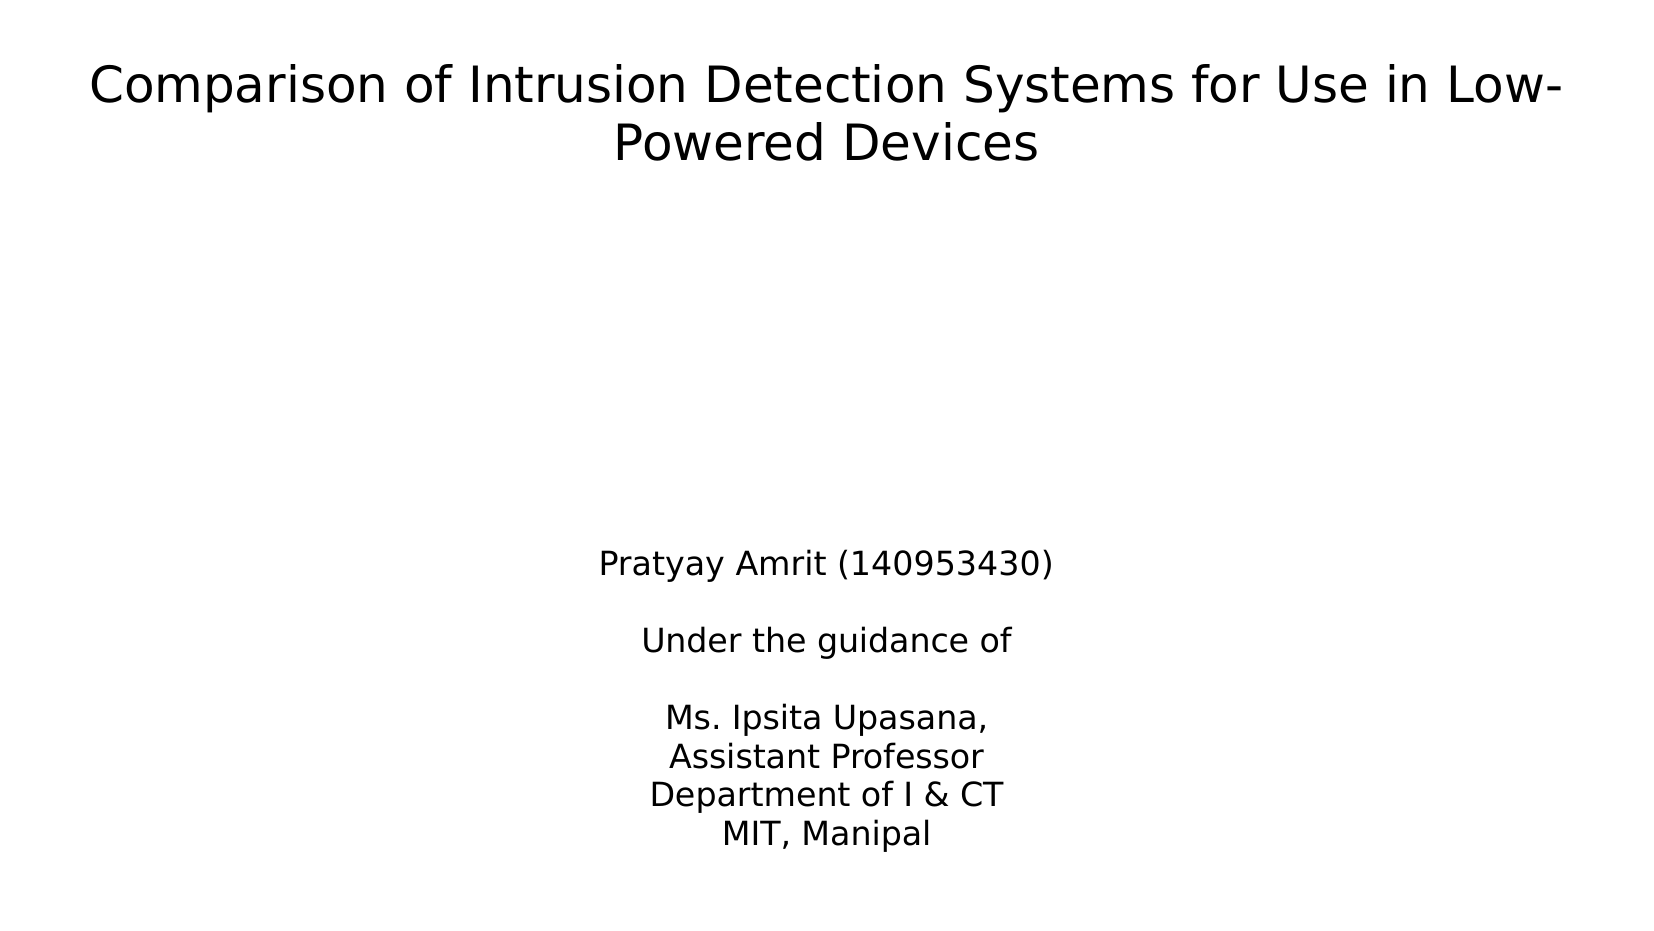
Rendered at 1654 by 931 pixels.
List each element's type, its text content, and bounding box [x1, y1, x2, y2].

title Comparison of Intrusion Detection Systems for Use in Low-Powered Devices [82, 36, 1571, 121]
subtitle Pratyay Amrit (140953430) Under the guidance of Ms. Ipsita Upasana, Assistant Professor Department of I & CT MIT, Manipal [82, 121, 1571, 854]
